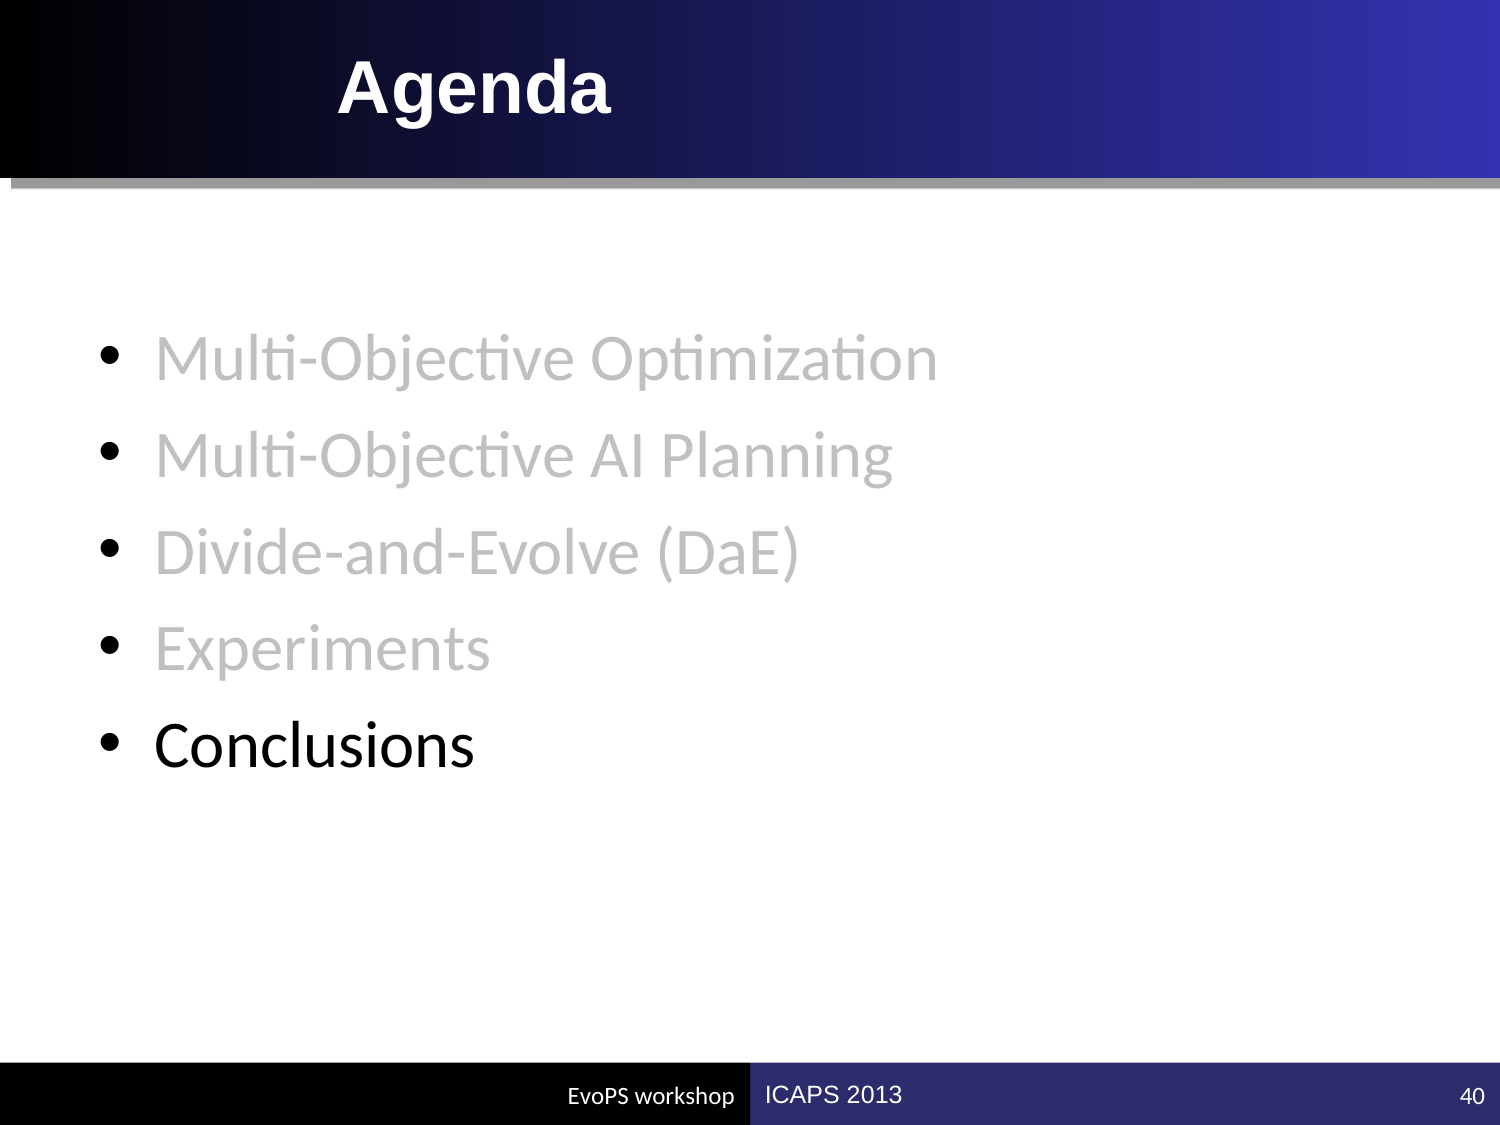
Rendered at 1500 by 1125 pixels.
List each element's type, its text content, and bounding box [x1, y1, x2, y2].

list Multi-Objective Optimization Multi-Objective AI Planning Divide-and-Evolve (DaE) Experiments Conclusions [83, 306, 1371, 959]
text_box Agenda [322, 31, 1214, 137]
